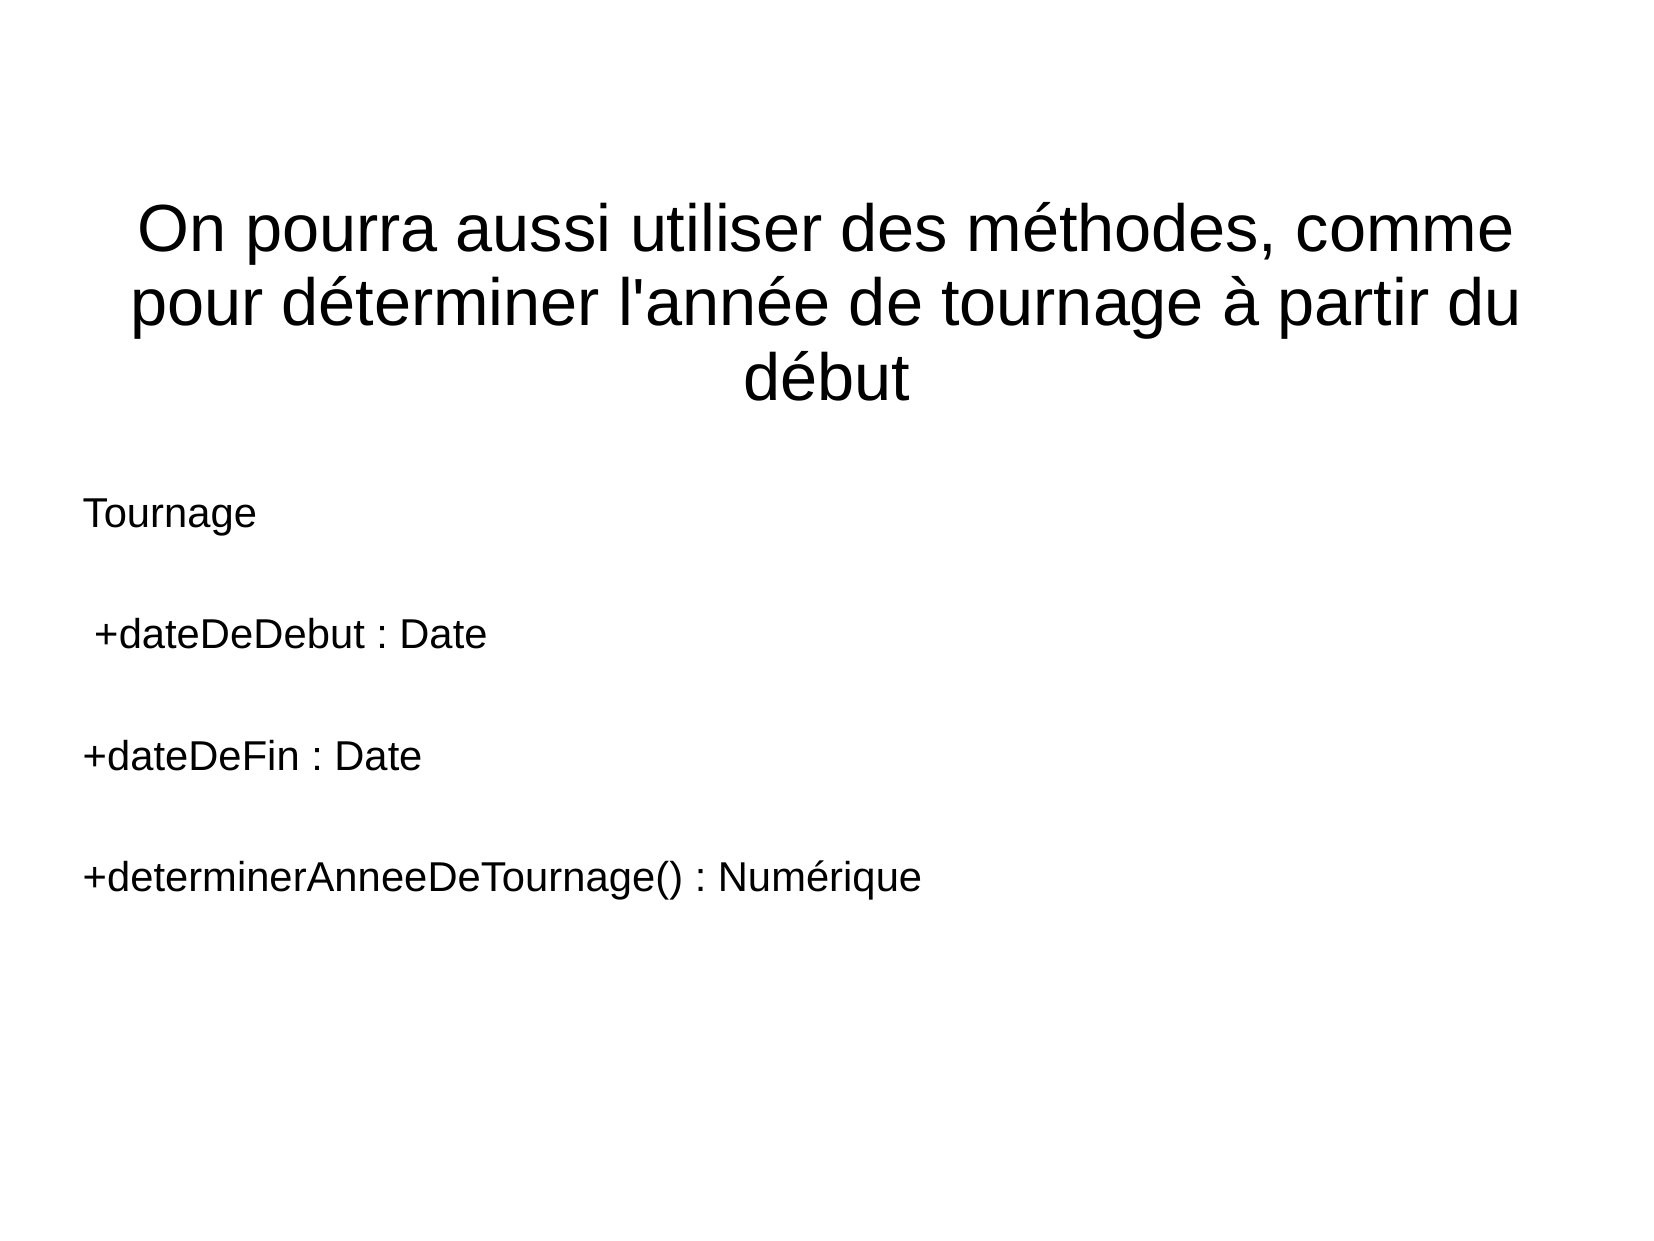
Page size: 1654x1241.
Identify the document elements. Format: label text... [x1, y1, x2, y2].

subtitle On pourra aussi utiliser des méthodes, comme pour déterminer l'année de tournage à partir du début Tournage +dateDeDebut : Date +dateDeFin : Date +determinerAnneeDeTournage() : Numérique [82, 35, 1571, 1205]
